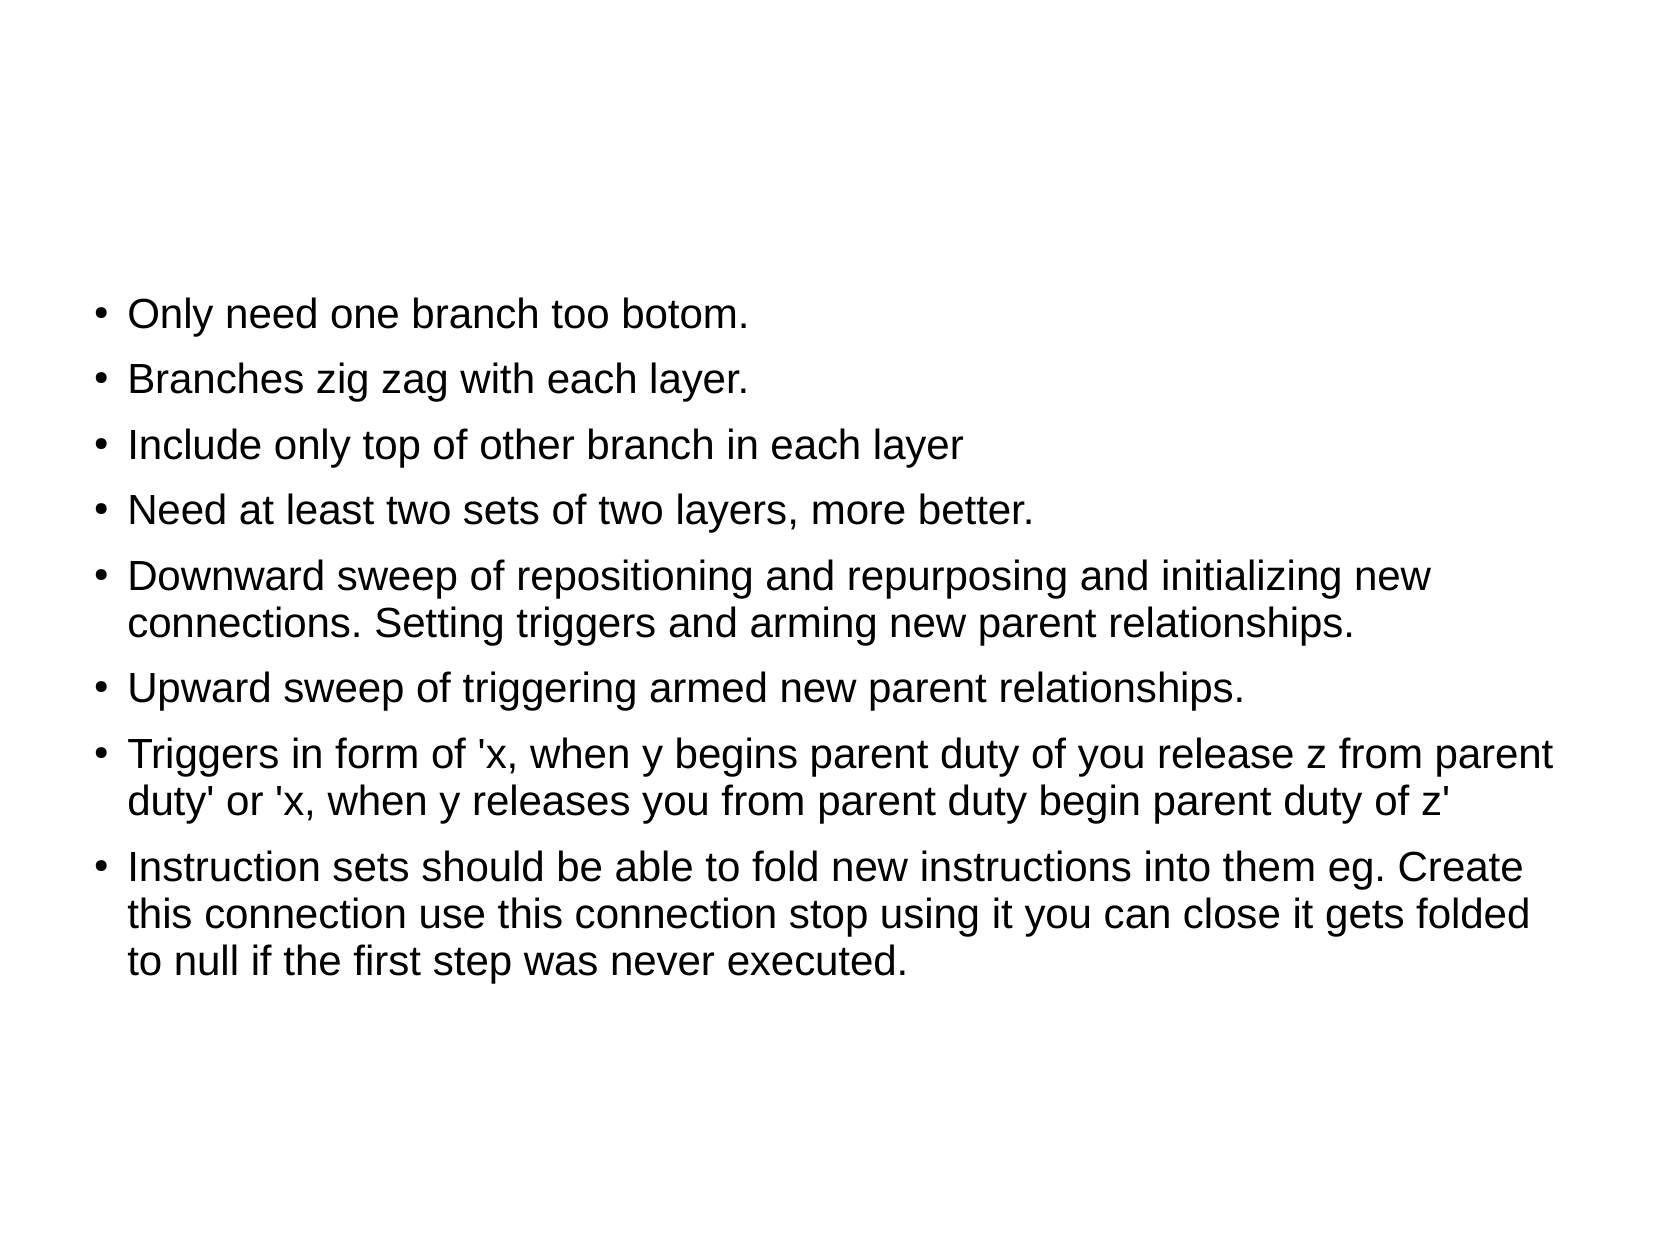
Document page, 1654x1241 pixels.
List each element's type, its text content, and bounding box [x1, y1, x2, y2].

list Only need one branch too botom. Branches zig zag with each layer. Include only top of other branch in each layer Need at least two sets of two layers, more better. Downward sweep of repositioning and repurposing and initializing new connections. Setting triggers and arming new parent relationships. Upward sweep of triggering armed new parent relationships. Triggers in form of 'x, when y begins parent duty of you release z from parent duty' or 'x, when y releases you from parent duty begin parent duty of z' Instruction sets should be able to fold new instructions into them eg. Create this connection use this connection stop using it you can close it gets folded to null if the first step was never executed. [82, 290, 1571, 1010]
